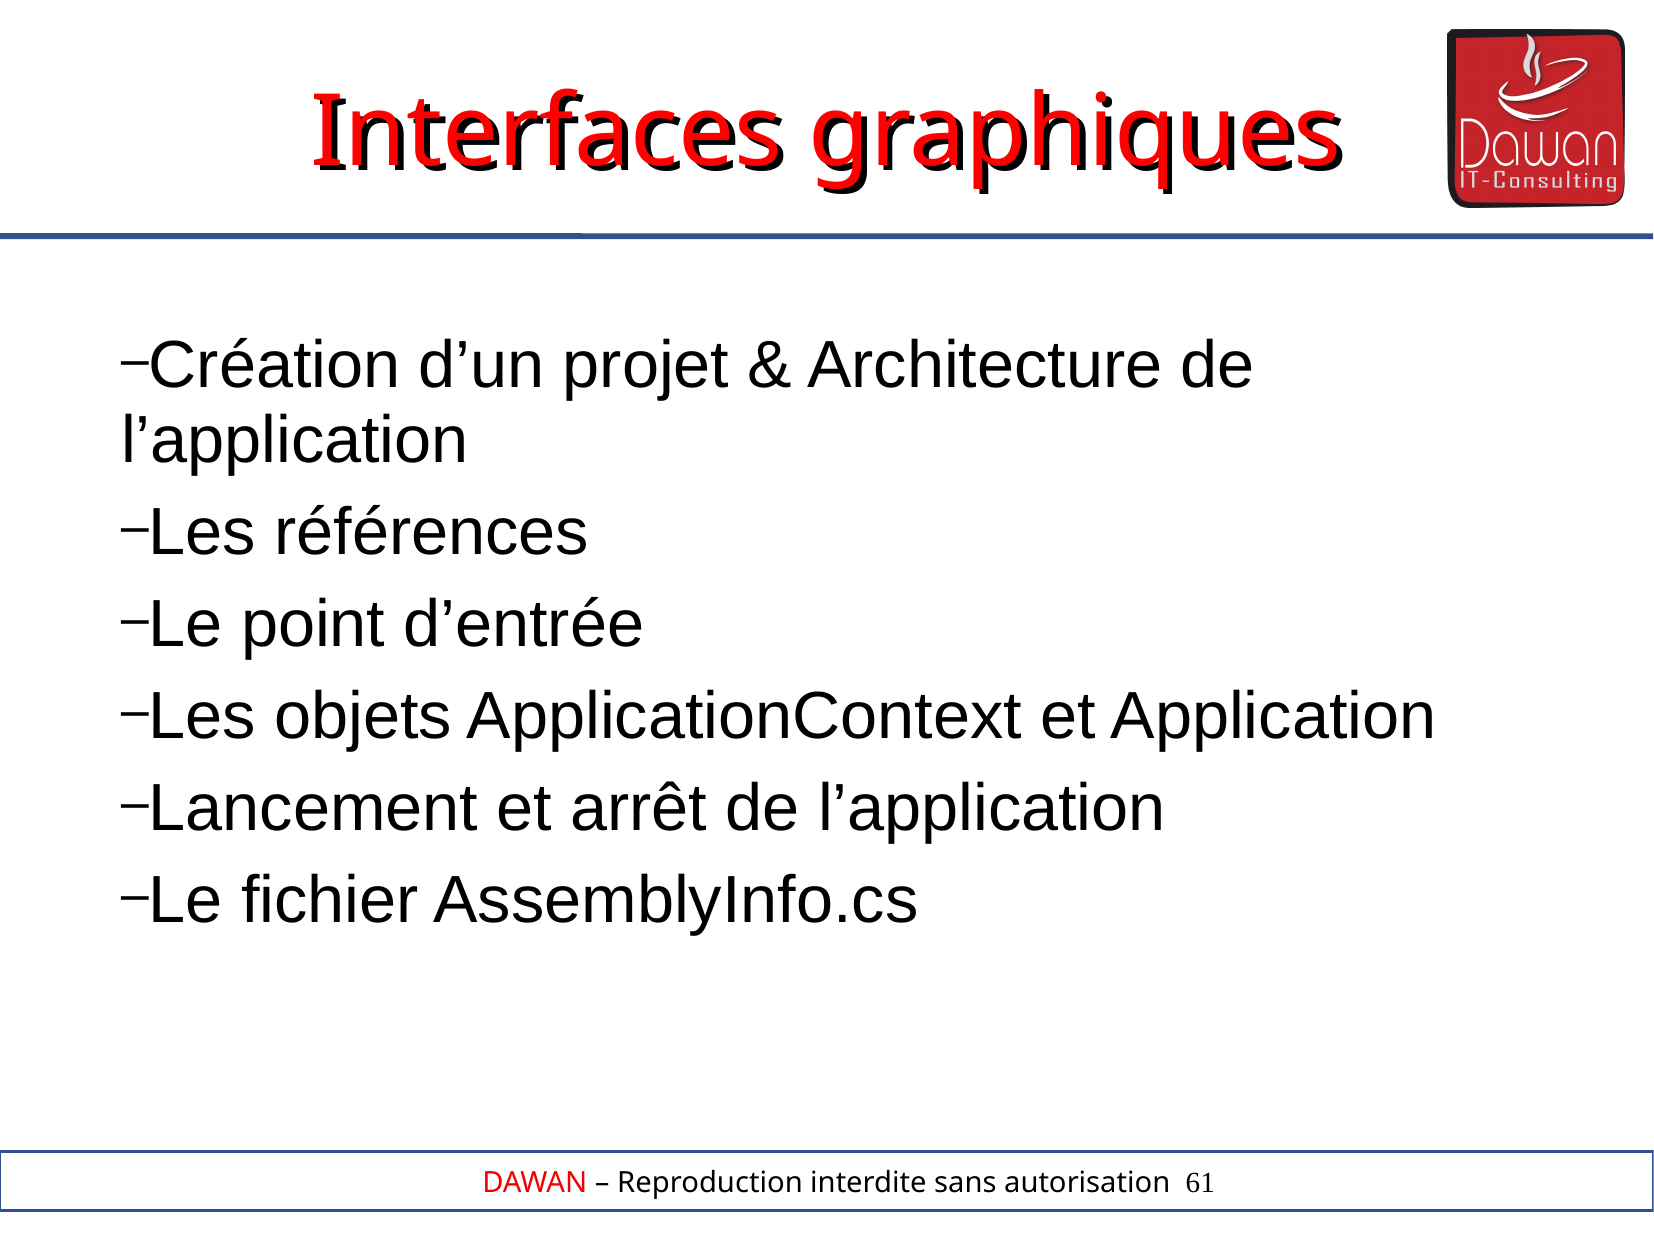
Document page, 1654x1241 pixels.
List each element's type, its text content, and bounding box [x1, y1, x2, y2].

text_box Interfaces graphiques [88, 50, 1565, 182]
text_box Création d’un projet & Architecture de l’application Les références Le point d’entrée Les objets ApplicationContext et Application Lancement et arrêt de l’application Le fichier AssemblyInfo.cs [106, 320, 1554, 1004]
text_box [1185, 1163, 1565, 1228]
